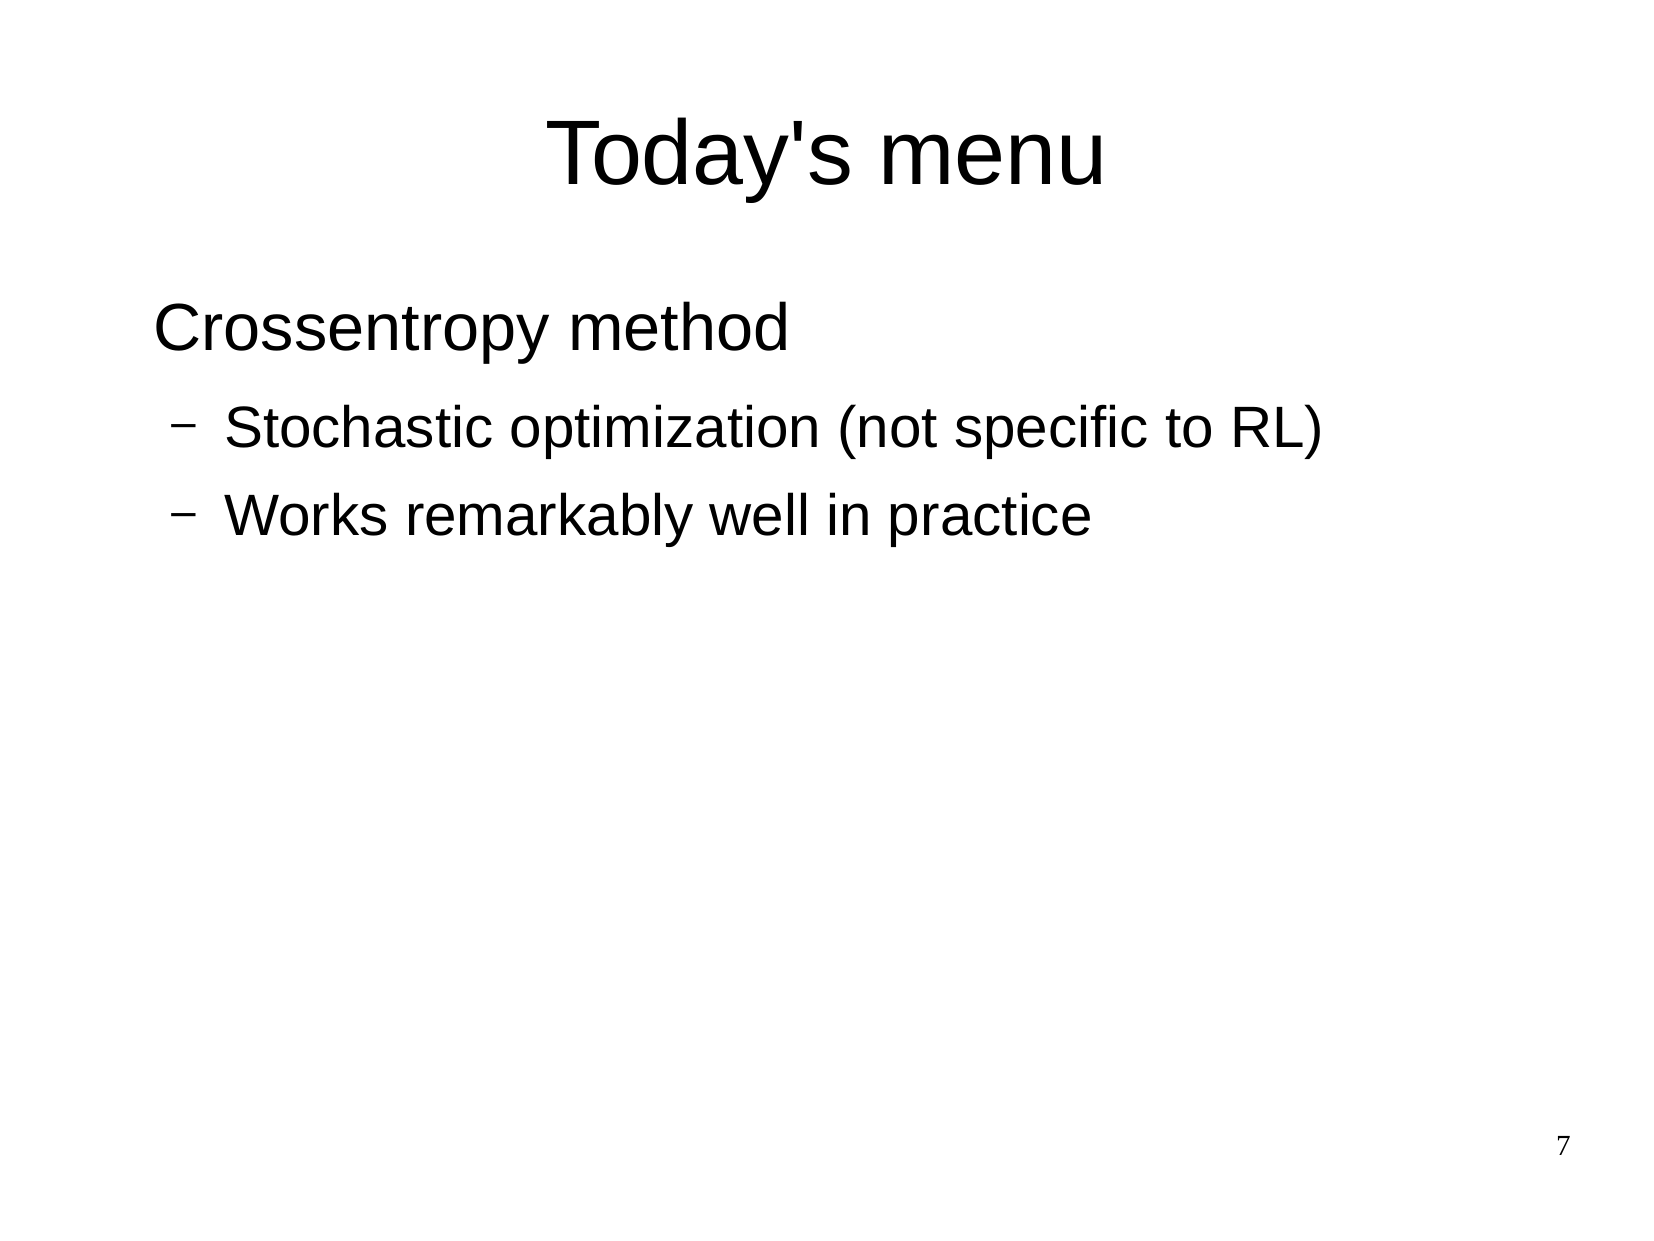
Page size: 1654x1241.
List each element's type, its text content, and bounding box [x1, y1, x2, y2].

list Crossentropy method Stochastic optimization (not specific to RL) Works remarkably well in practice [82, 290, 1571, 1241]
title Today's menu [82, 49, 1571, 257]
